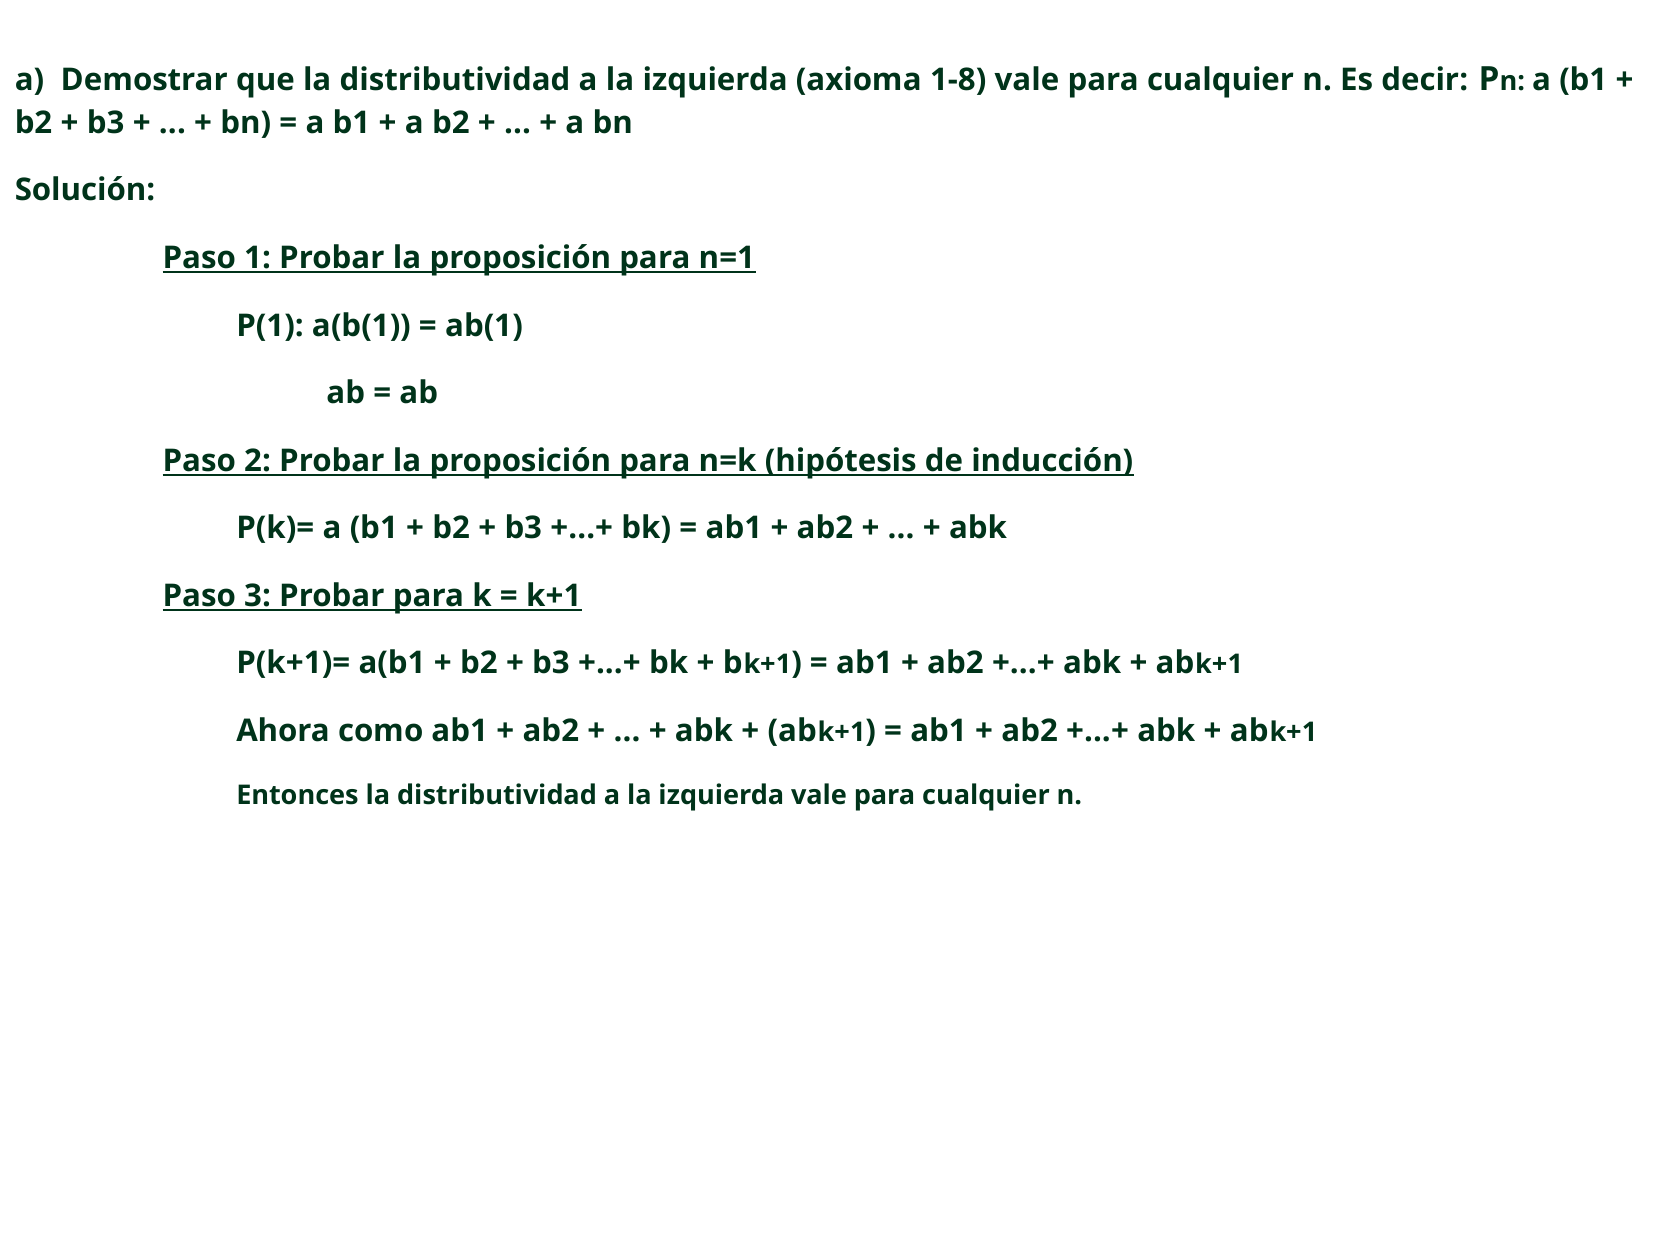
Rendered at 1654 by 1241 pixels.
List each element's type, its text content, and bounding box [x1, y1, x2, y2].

text_box a) Demostrar que la distributividad a la izquierda (axioma 1-8) vale para cualquier n. Es decir: Pn: a (b1 + b2 + b3 + ... + bn) = a b1 + a b2 + ... + a bn Solución: Paso 1: Probar la proposición para n=1 P(1): a(b(1)) = ab(1) ab = ab Paso 2: Probar la proposición para n=k (hipótesis de inducción) P(k)= a (b1 + b2 + b3 +...+ bk) = ab1 + ab2 + ... + abk Paso 3: Probar para k = k+1 P(k+1)= a(b1 + b2 + b3 +...+ bk + bk+1) = ab1 + ab2 +...+ abk + abk+1 Ahora como ab1 + ab2 + ... + abk + (abk+1) = ab1 + ab2 +...+ abk + abk+1 Entonces la distributividad a la izquierda vale para cualquier n. [0, 47, 1654, 1075]
